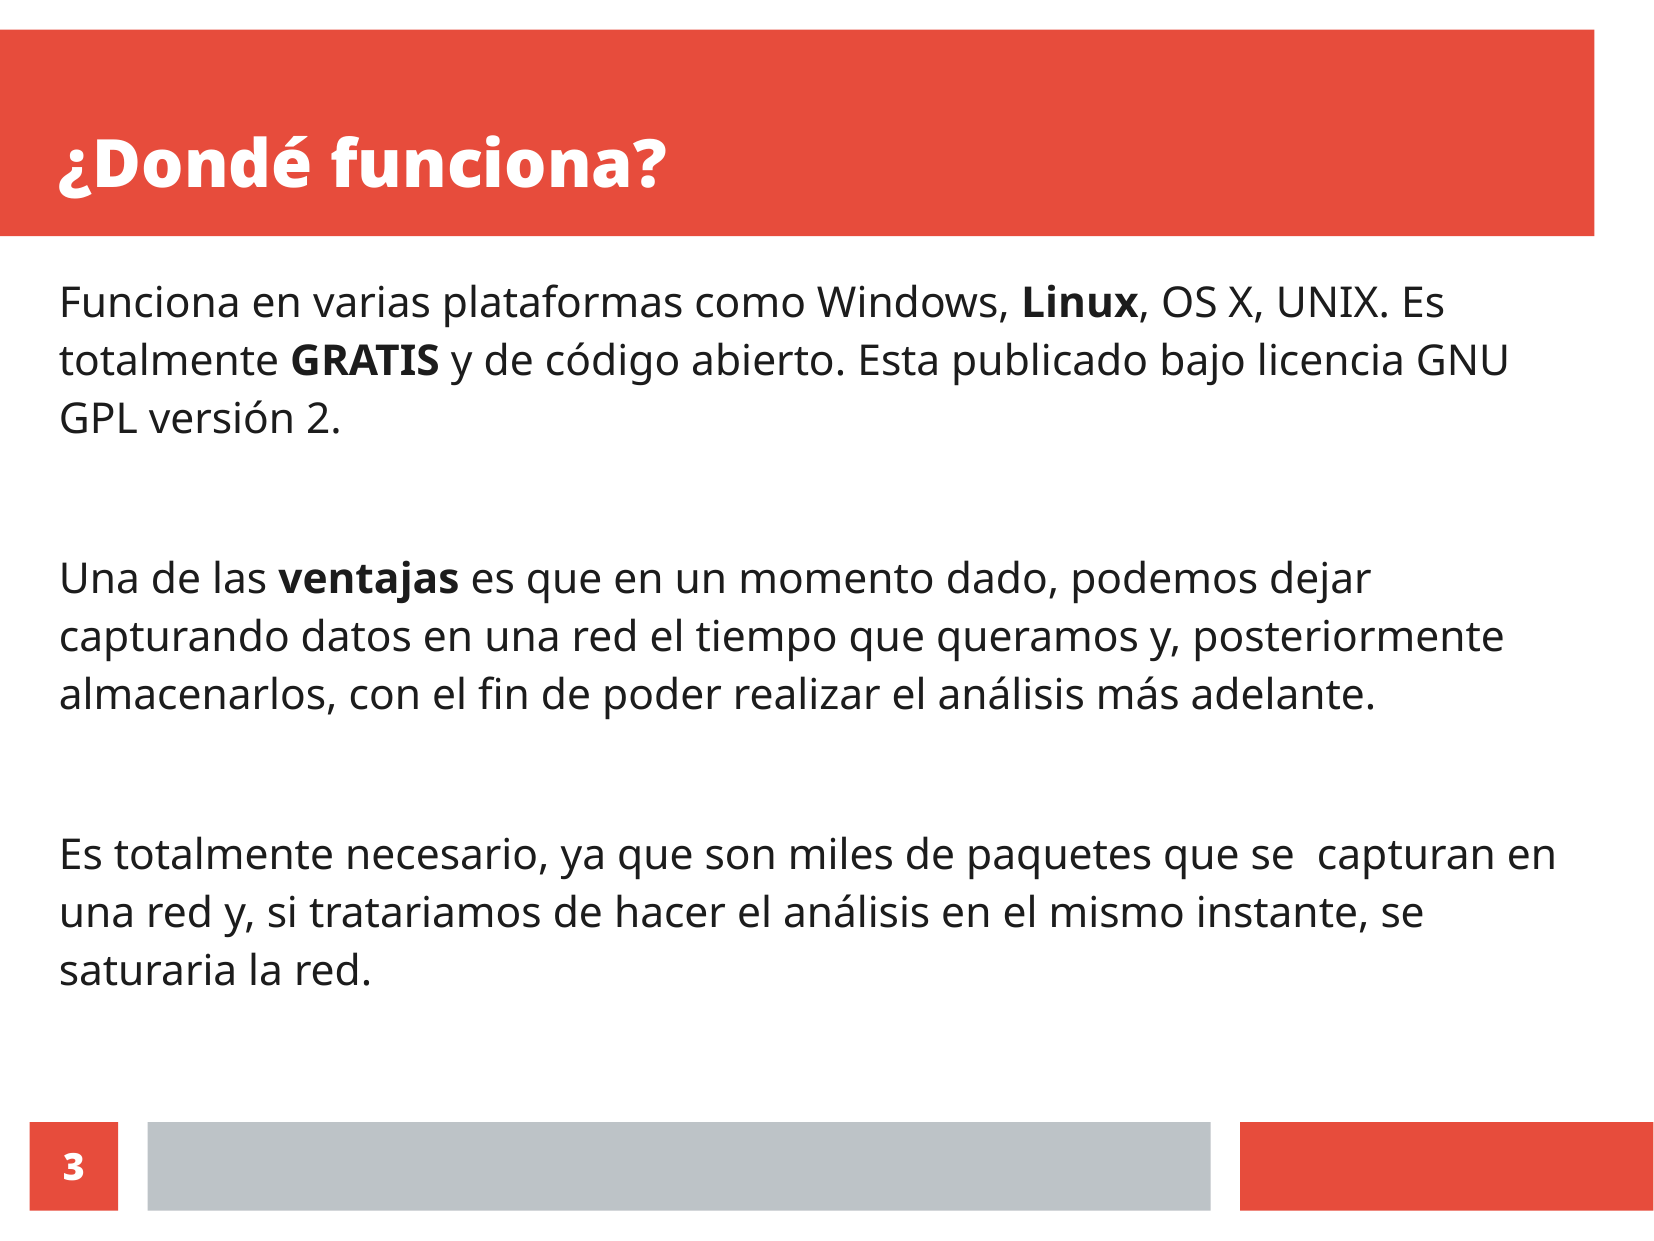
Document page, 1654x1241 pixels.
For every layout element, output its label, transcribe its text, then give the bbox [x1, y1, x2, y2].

title ¿Dondé funciona? [59, 59, 1595, 207]
list Funciona en varias plataformas como Windows, Linux, OS X, UNIX. Es totalmente GRATIS y de código abierto. Esta publicado bajo licencia GNU GPL versión 2. Una de las ventajas es que en un momento dado, podemos dejar capturando datos en una red el tiempo que queramos y, posteriormente almacenarlos, con el fin de poder realizar el análisis más adelante. Es totalmente necesario, ya que son miles de paquetes que se capturan en una red y, si tratariamos de hacer el análisis en el mismo instante, se saturaria la red. [59, 271, 1565, 1093]
